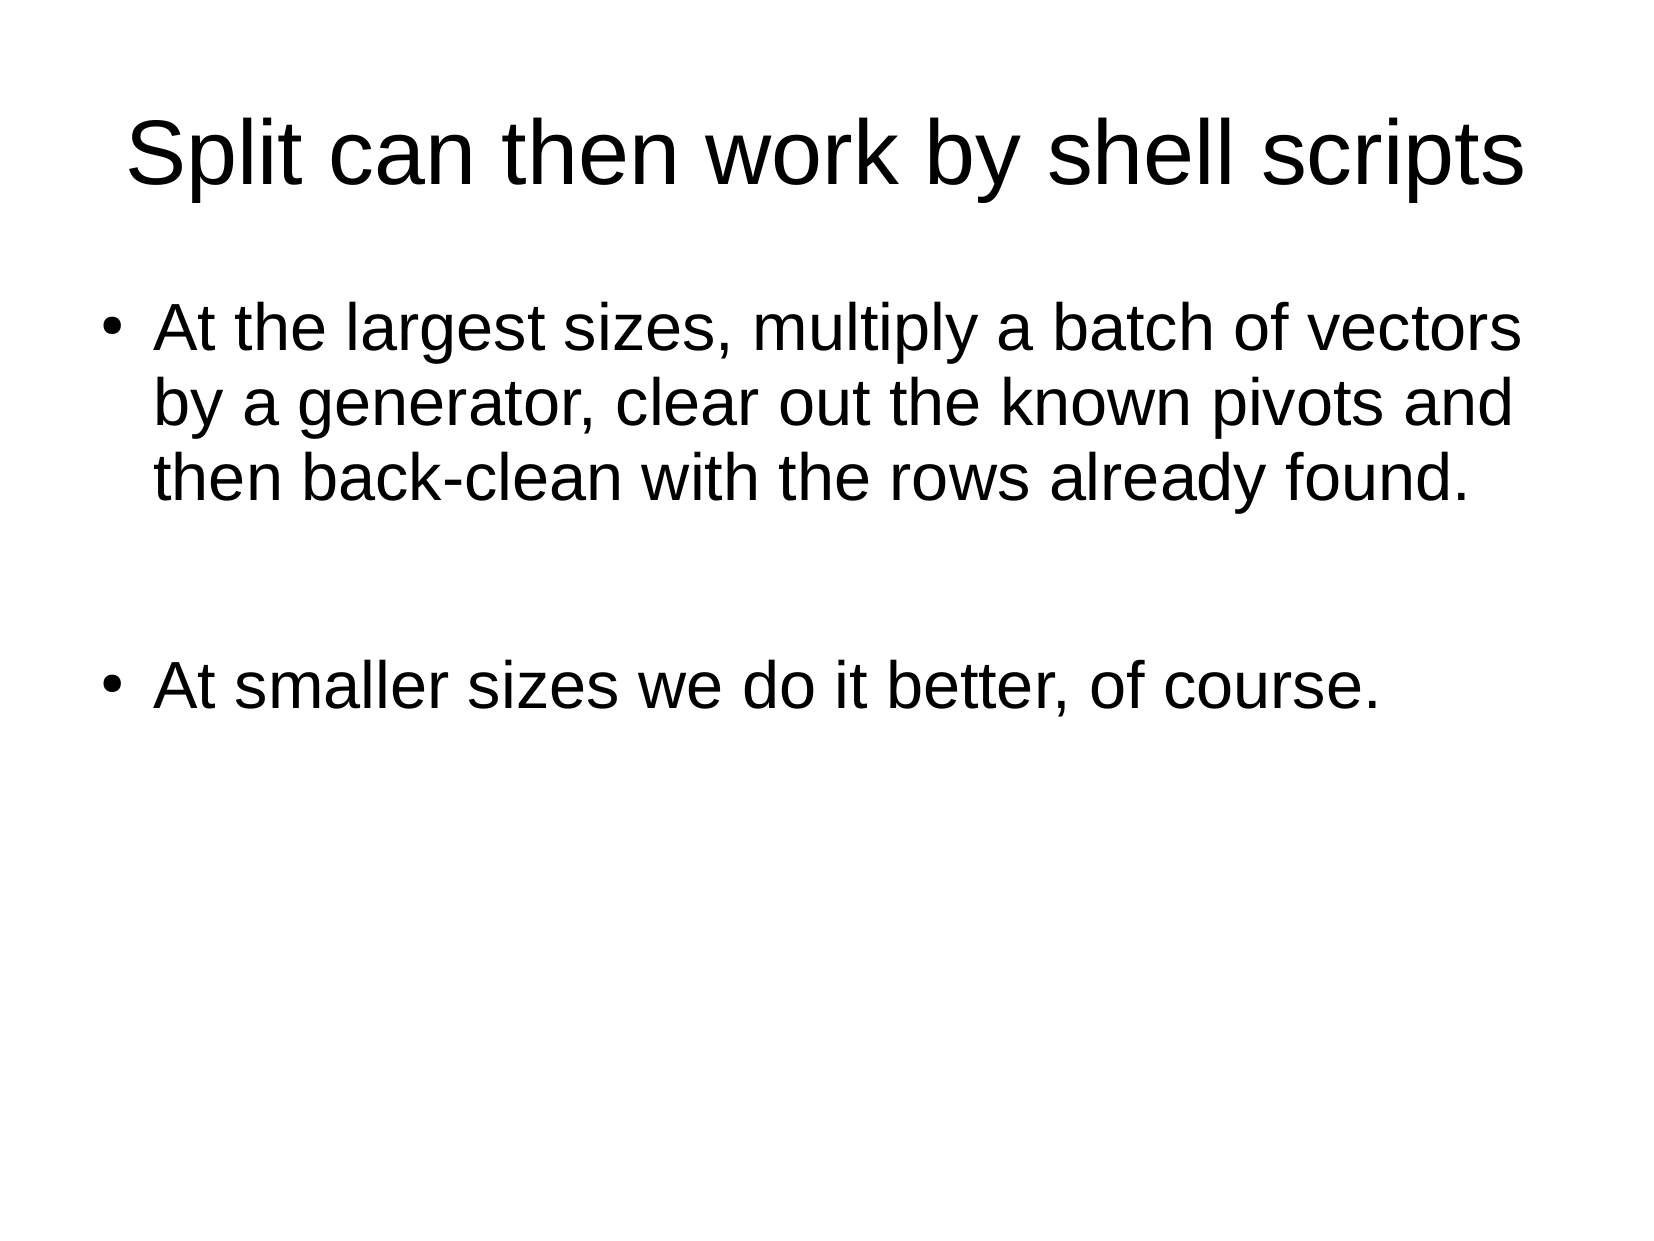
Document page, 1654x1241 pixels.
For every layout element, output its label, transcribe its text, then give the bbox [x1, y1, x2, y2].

title Split can then work by shell scripts [82, 49, 1571, 257]
list At the largest sizes, multiply a batch of vectors by a generator, clear out the known pivots and then back-clean with the rows already found. At smaller sizes we do it better, of course. [82, 290, 1571, 1109]
